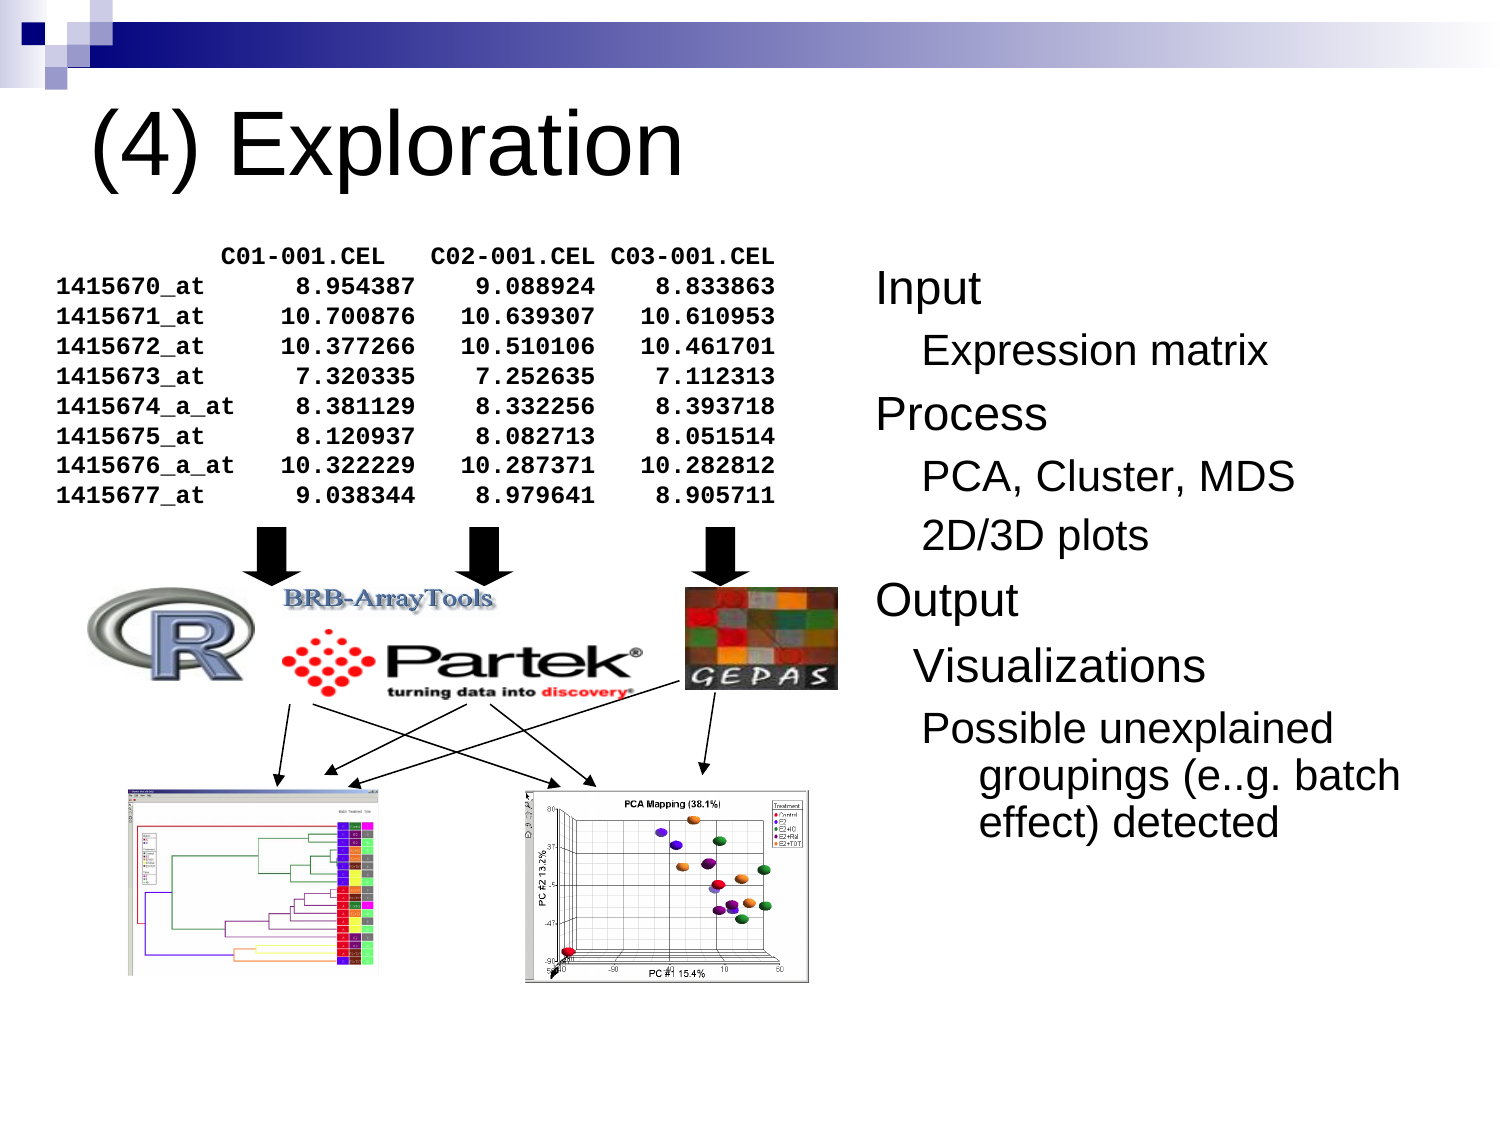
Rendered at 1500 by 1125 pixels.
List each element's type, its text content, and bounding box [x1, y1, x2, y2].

picture [87, 587, 255, 681]
picture [282, 587, 499, 618]
picture [685, 587, 838, 690]
text_box [690, 527, 751, 587]
picture [125, 786, 379, 976]
picture [282, 629, 643, 700]
text_box [454, 527, 514, 587]
list Input Expression matrix Process PCA, Cluster, MDS 2D/3D plots Output Visualizations Possible unexplained groupings (e..g. batch effect) detected [842, 255, 1483, 1000]
picture [525, 790, 810, 984]
title (4) Exploration [74, 28, 1476, 250]
text_box C01-001.CEL C02-001.CEL C03-001.CEL 1415670_at 8.954387 9.088924 8.833863 1415671_at 10.700876 10.639307 10.610953 1415672_at 10.377266 10.510106 10.461701 1415673_at 7.320335 7.252635 7.112313 1415674_a_at 8.381129 8.332256 8.393718 1415675_at 8.120937 8.082713 8.051514 1415676_a_at 10.322229 10.287371 10.282812 1415677_at 9.038344 8.979641 8.905711 [41, 231, 798, 517]
text_box [242, 527, 302, 587]
